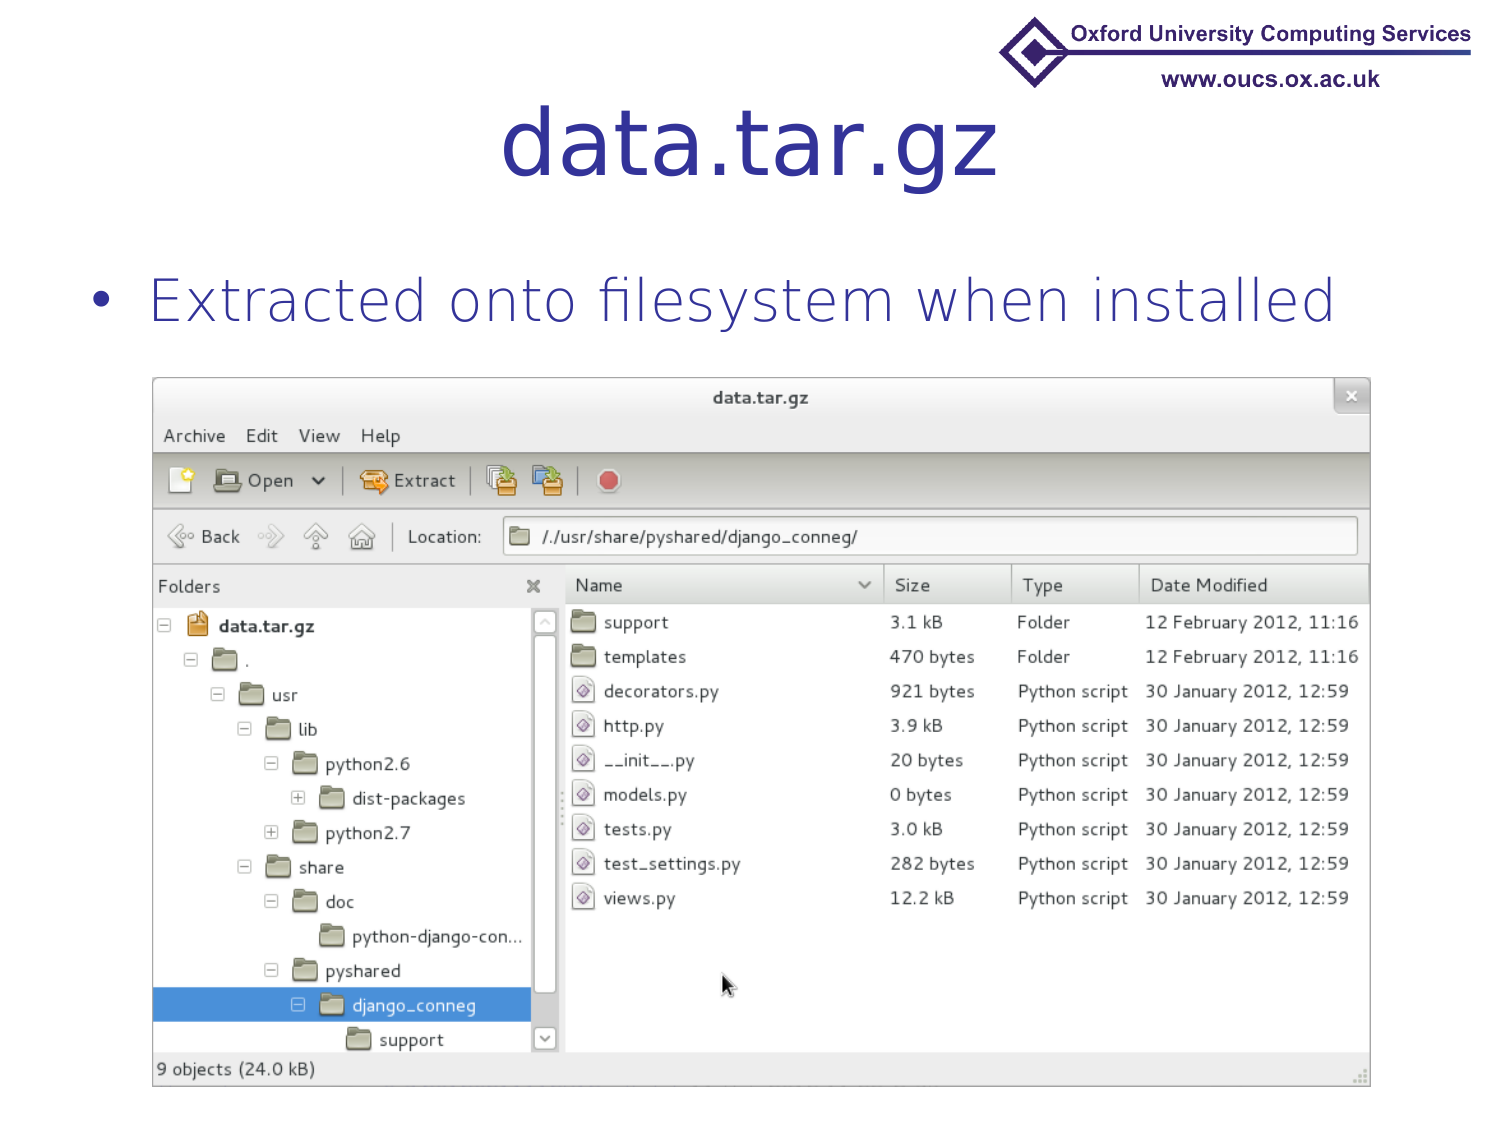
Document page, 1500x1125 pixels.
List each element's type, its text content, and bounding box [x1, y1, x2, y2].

picture [998, 16, 1471, 102]
picture [152, 377, 1371, 1087]
list Extracted onto filesystem when installed [76, 255, 1427, 1124]
title data.tar.gz [75, 45, 1426, 233]
